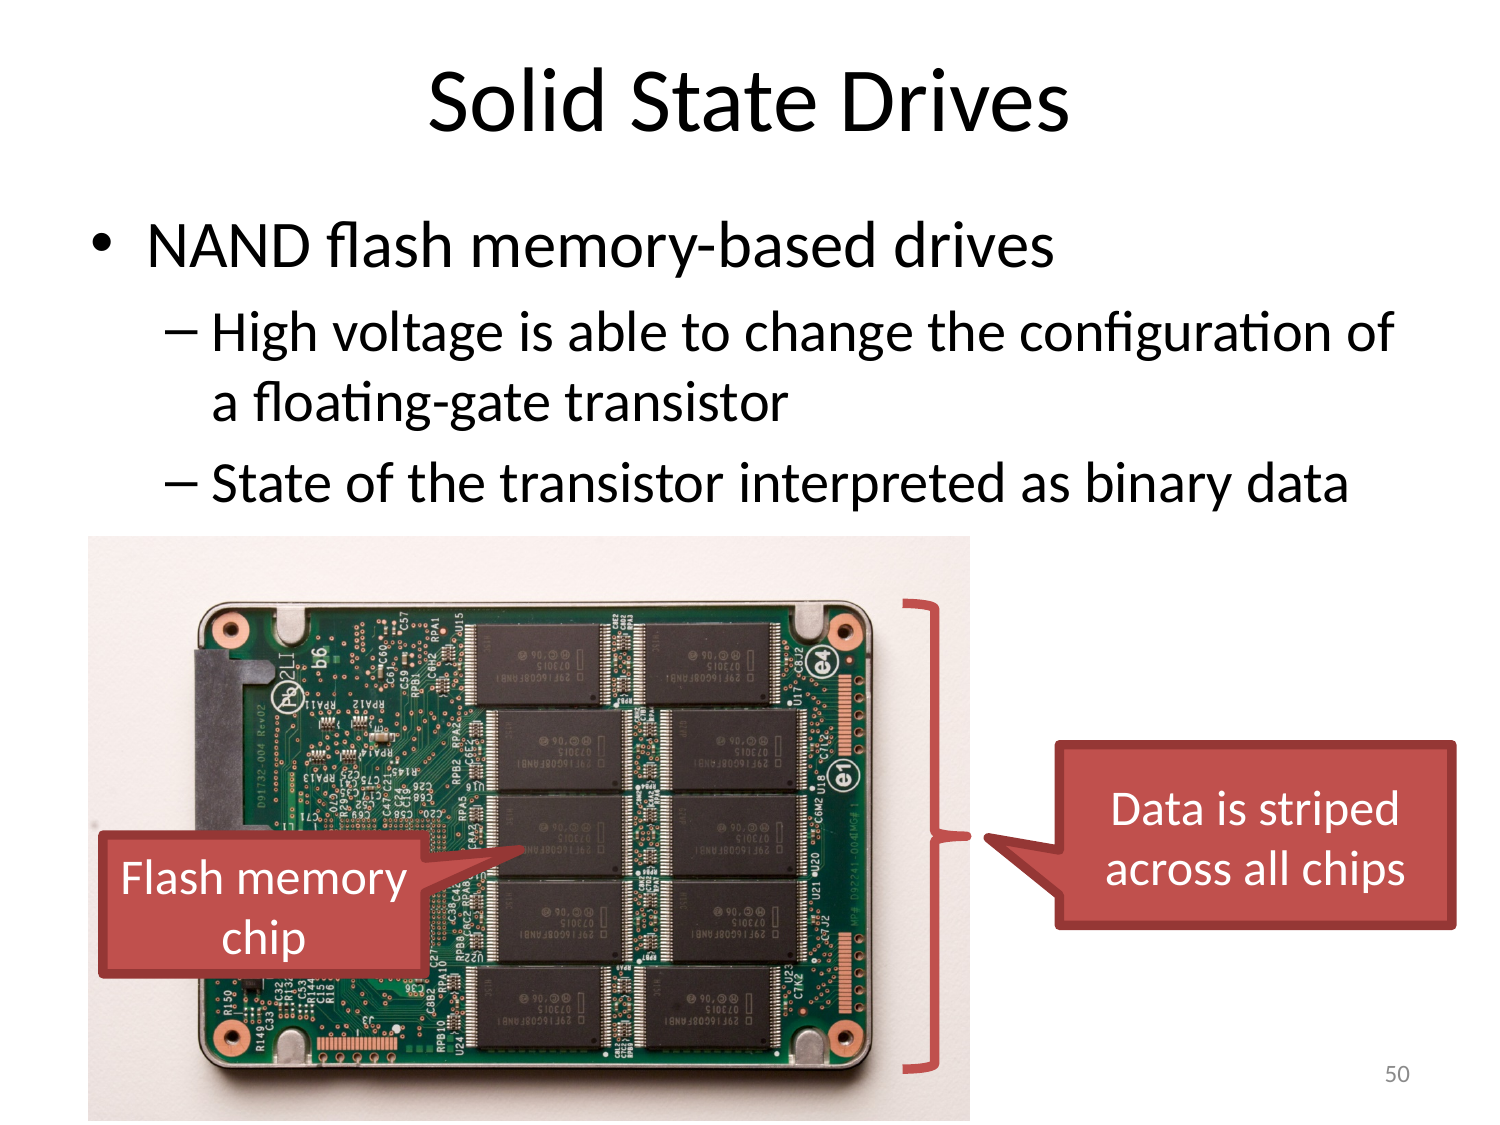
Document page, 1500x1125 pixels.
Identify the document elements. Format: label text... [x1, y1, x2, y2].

list NAND flash memory-based drives High voltage is able to change the configuration of a floating-gate transistor State of the transistor interpreted as binary data [75, 193, 1425, 575]
text_box Data is striped across all chips [988, 744, 1452, 926]
text_box Flash memory chip [102, 835, 521, 974]
title Solid State Drives [75, 1, 1425, 189]
slide_number <number> [1074, 1042, 1425, 1103]
picture [88, 536, 970, 1121]
